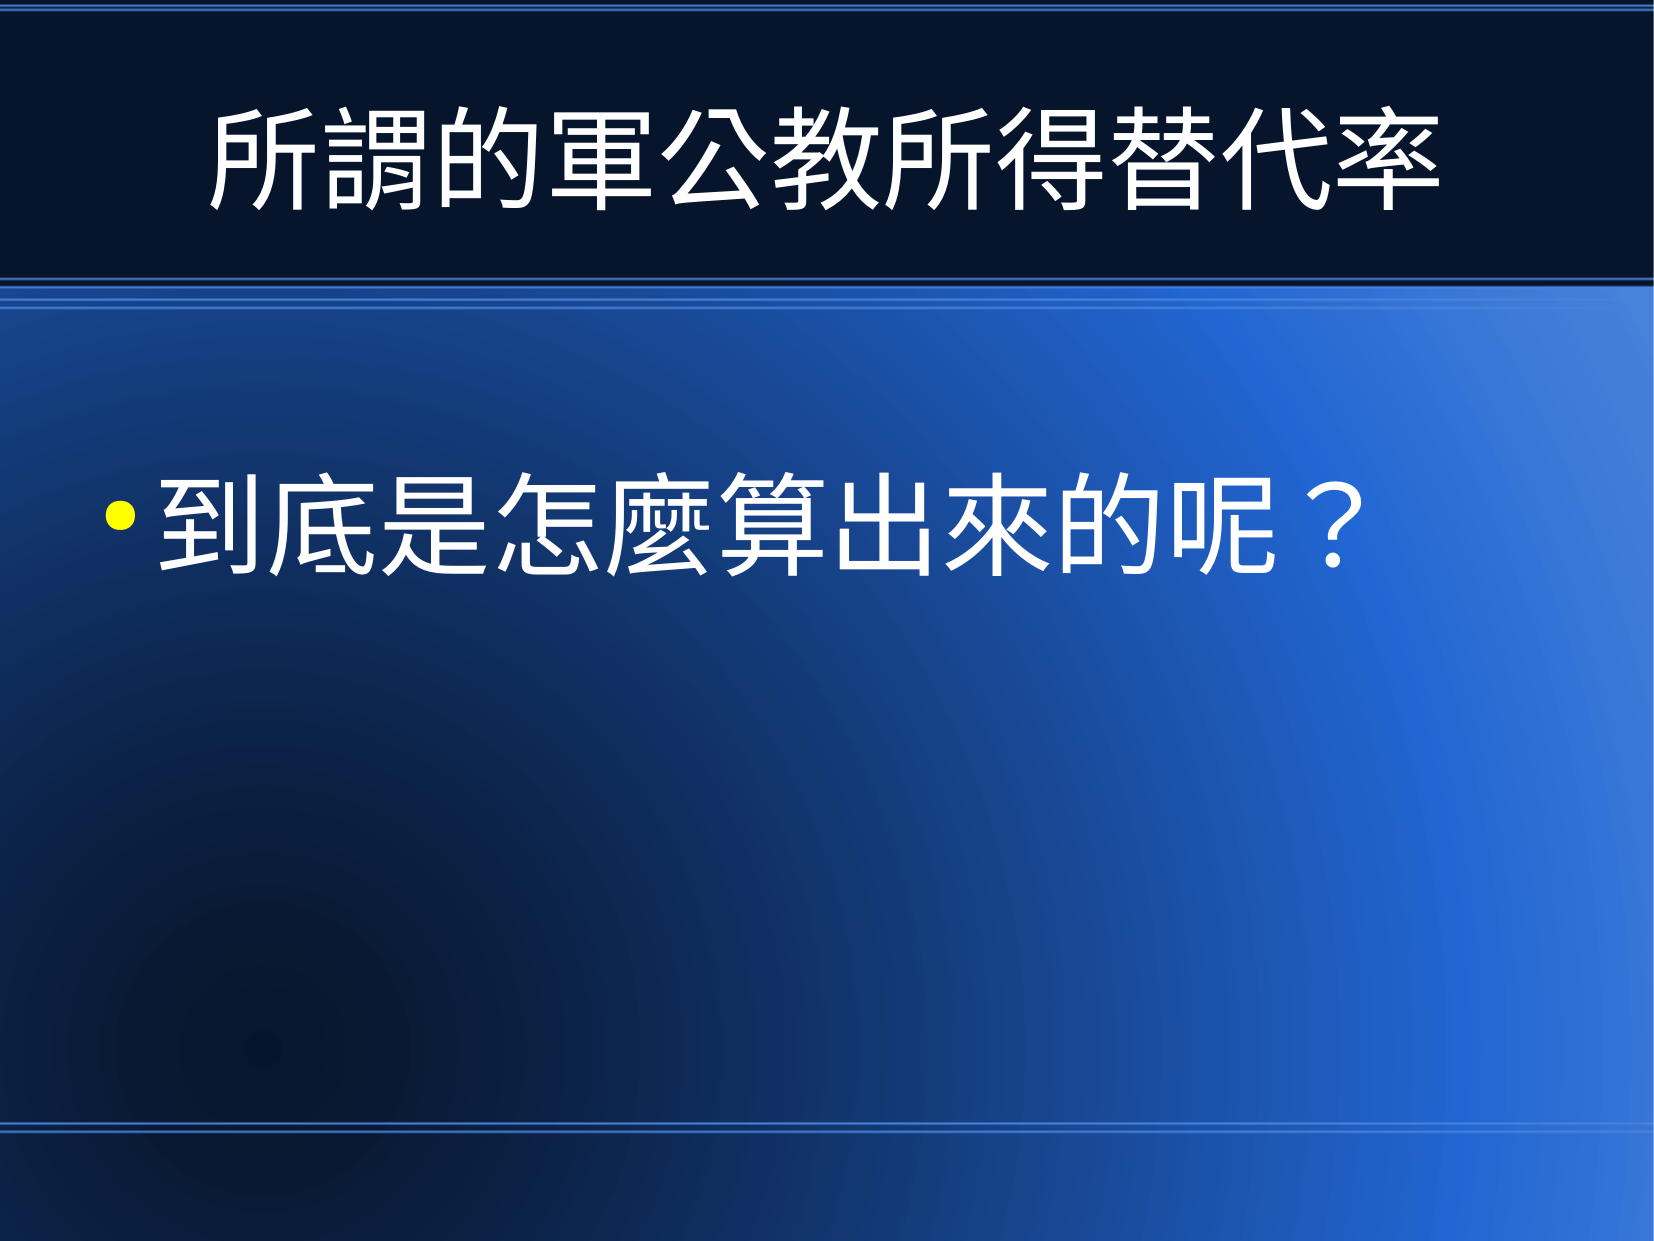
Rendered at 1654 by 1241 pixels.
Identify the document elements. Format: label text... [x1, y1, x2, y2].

list 到底是怎麼算出來的呢？ [82, 355, 1571, 1241]
title 所謂的軍公教所得替代率 [82, 49, 1571, 257]
picture [0, 0, 1654, 1241]
